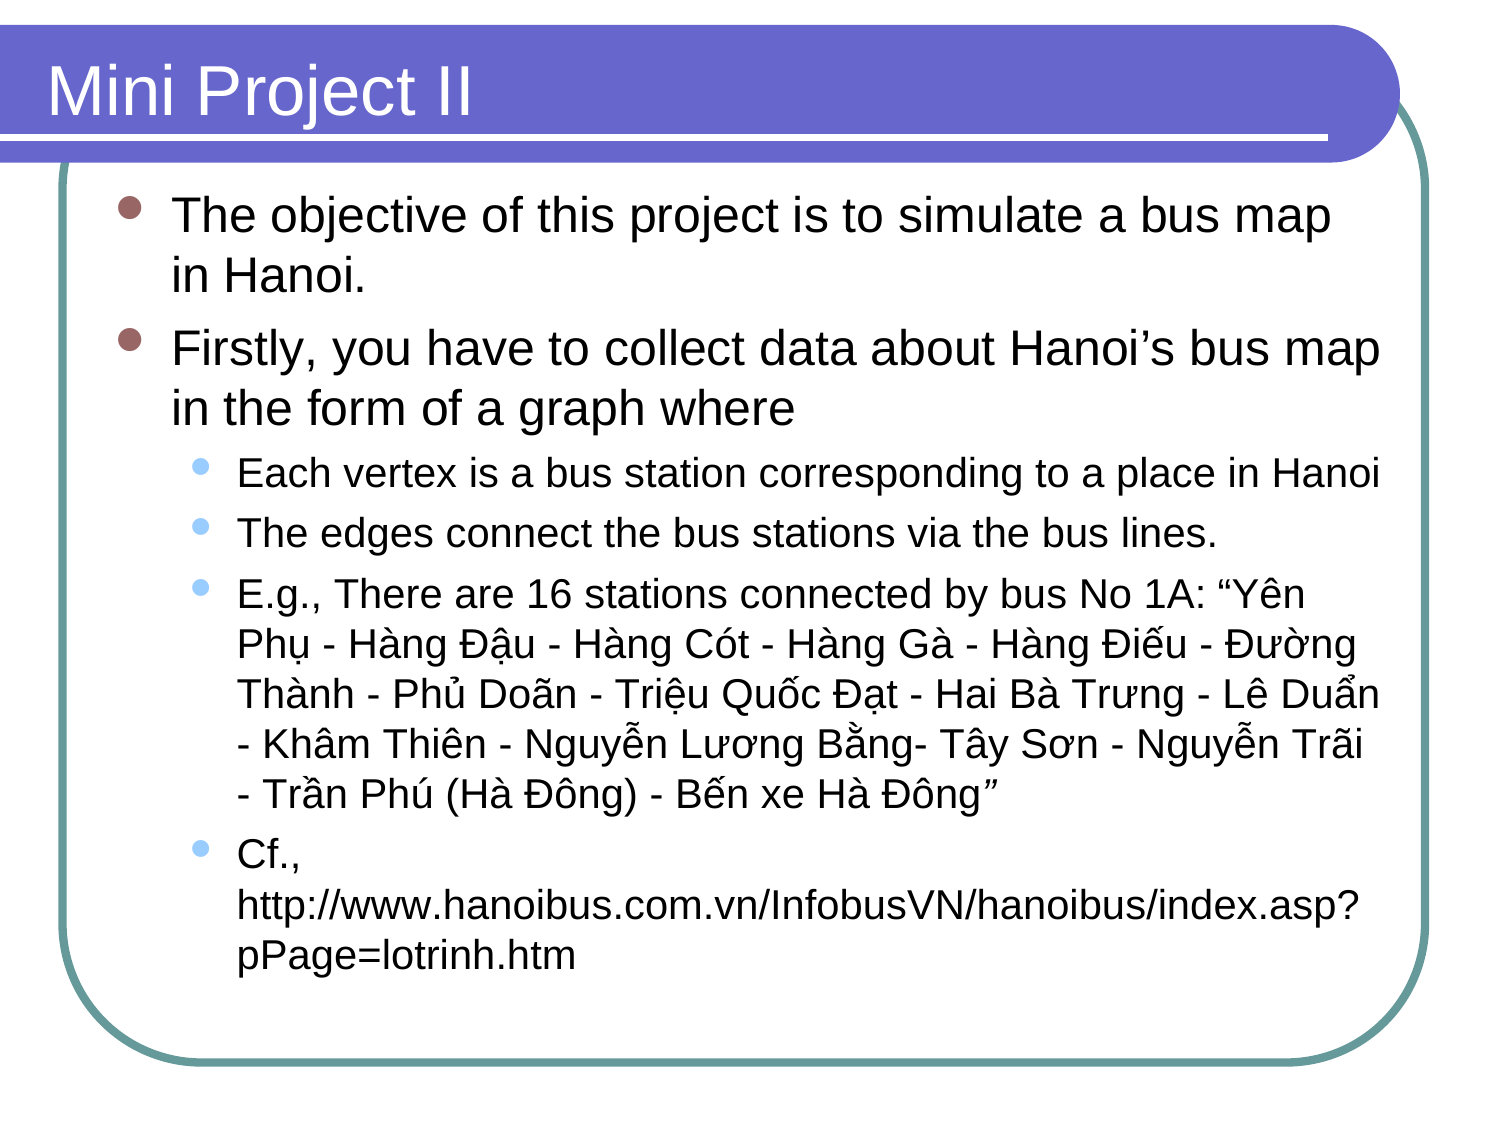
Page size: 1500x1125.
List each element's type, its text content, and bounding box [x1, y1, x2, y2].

list The objective of this project is to simulate a bus map in Hanoi. Firstly, you have to collect data about Hanoi’s bus map in the form of a graph where Each vertex is a bus station corresponding to a place in Hanoi The edges connect the bus stations via the bus lines. E.g., There are 16 stations connected by bus No 1A: “Yên Phụ - Hàng Ðậu - Hàng Cót - Hàng Gà - Hàng Ðiếu - Đường Thành - Phủ Doãn - Triệu Quốc Đạt - Hai Bà Trưng - Lê Duẩn - Khâm Thiên - Nguyễn Lương Bằng- Tây Sơn - Nguyễn Trãi - Trần Phú (Hà Đông) - Bến xe Hà Ðông” Cf., http://www.hanoibus.com.vn/InfobusVN/hanoibus/index.asp?pPage=lotrinh.htm [99, 174, 1401, 1026]
title Mini Project II [31, 37, 1347, 138]
